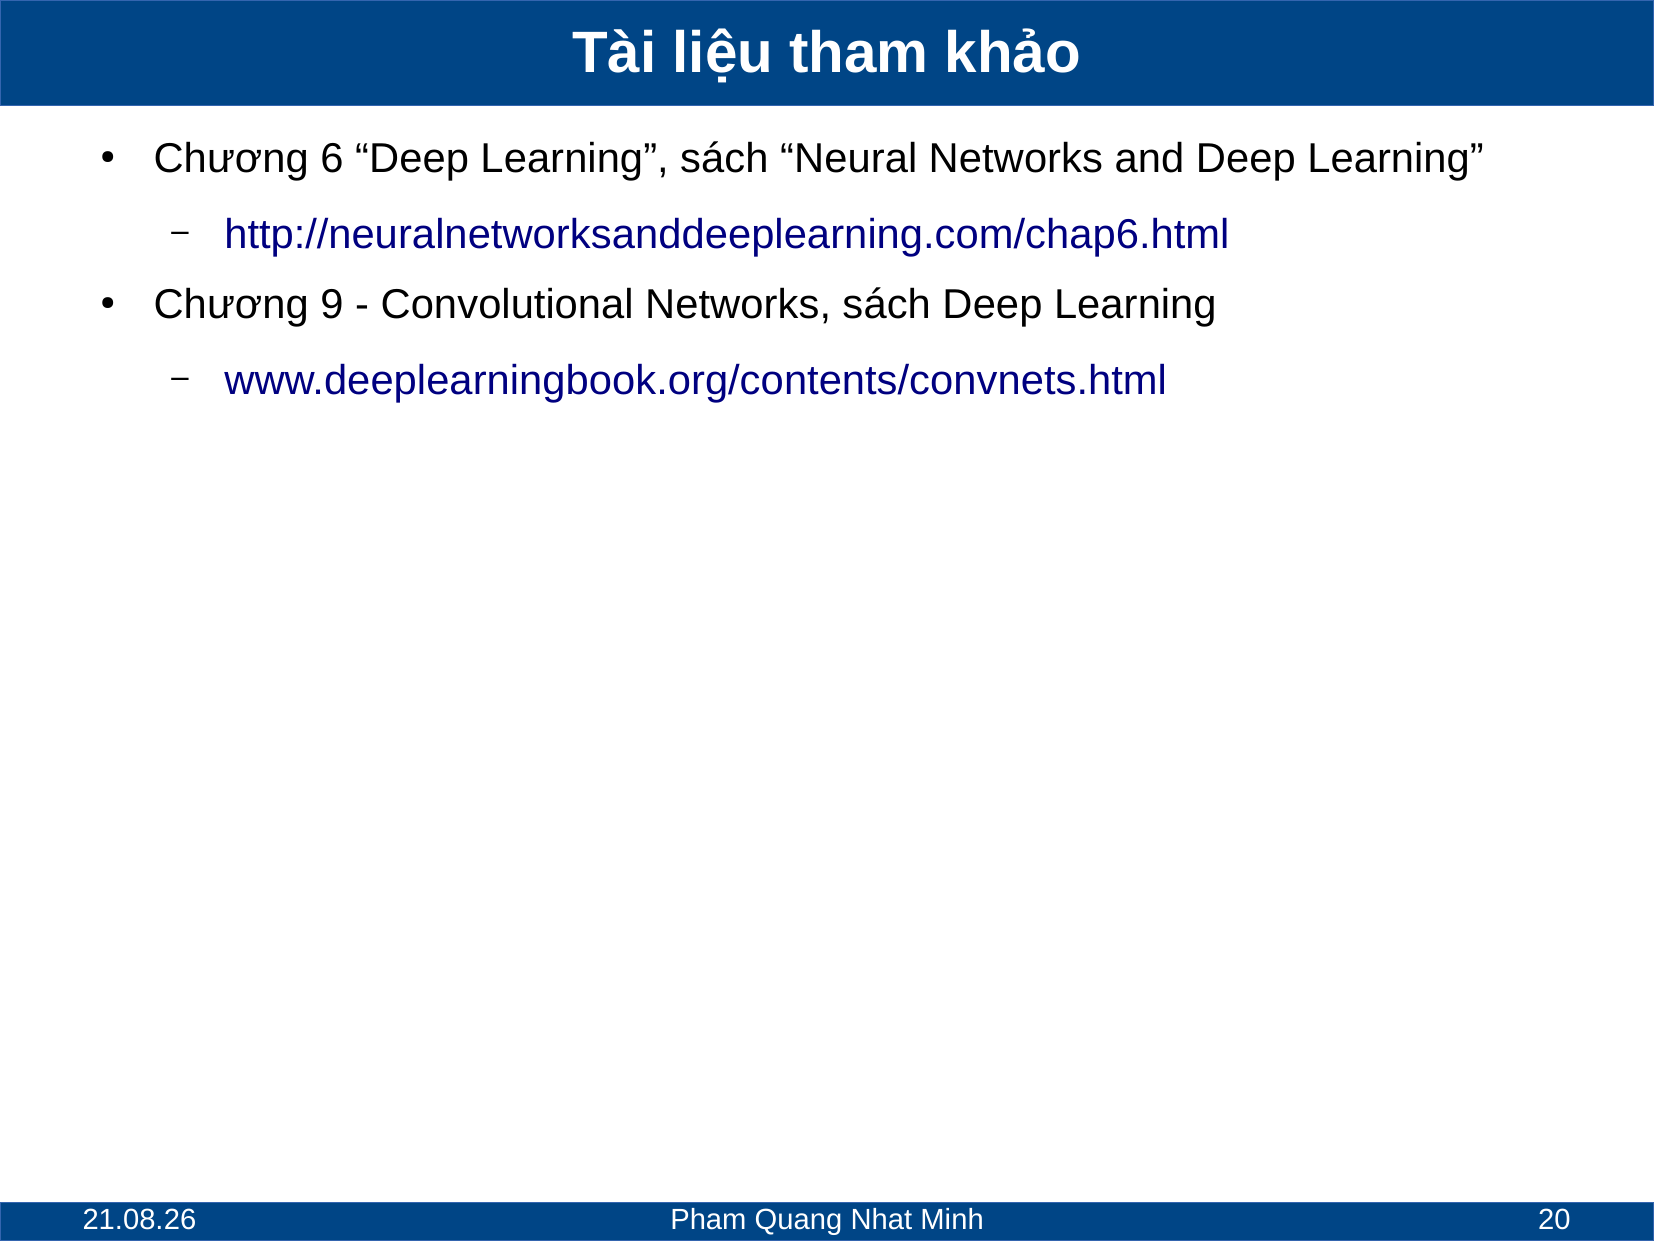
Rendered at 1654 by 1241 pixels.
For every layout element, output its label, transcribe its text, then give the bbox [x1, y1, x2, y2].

title Tài liệu tham khảo [0, 0, 1654, 106]
list Chương 6 “Deep Learning”, sách “Neural Networks and Deep Learning” http://neuralnetworksanddeeplearning.com/chap6.html Chương 9 - Convolutional Networks, sách Deep Learning www.deeplearningbook.org/contents/convnets.html [82, 135, 1571, 855]
